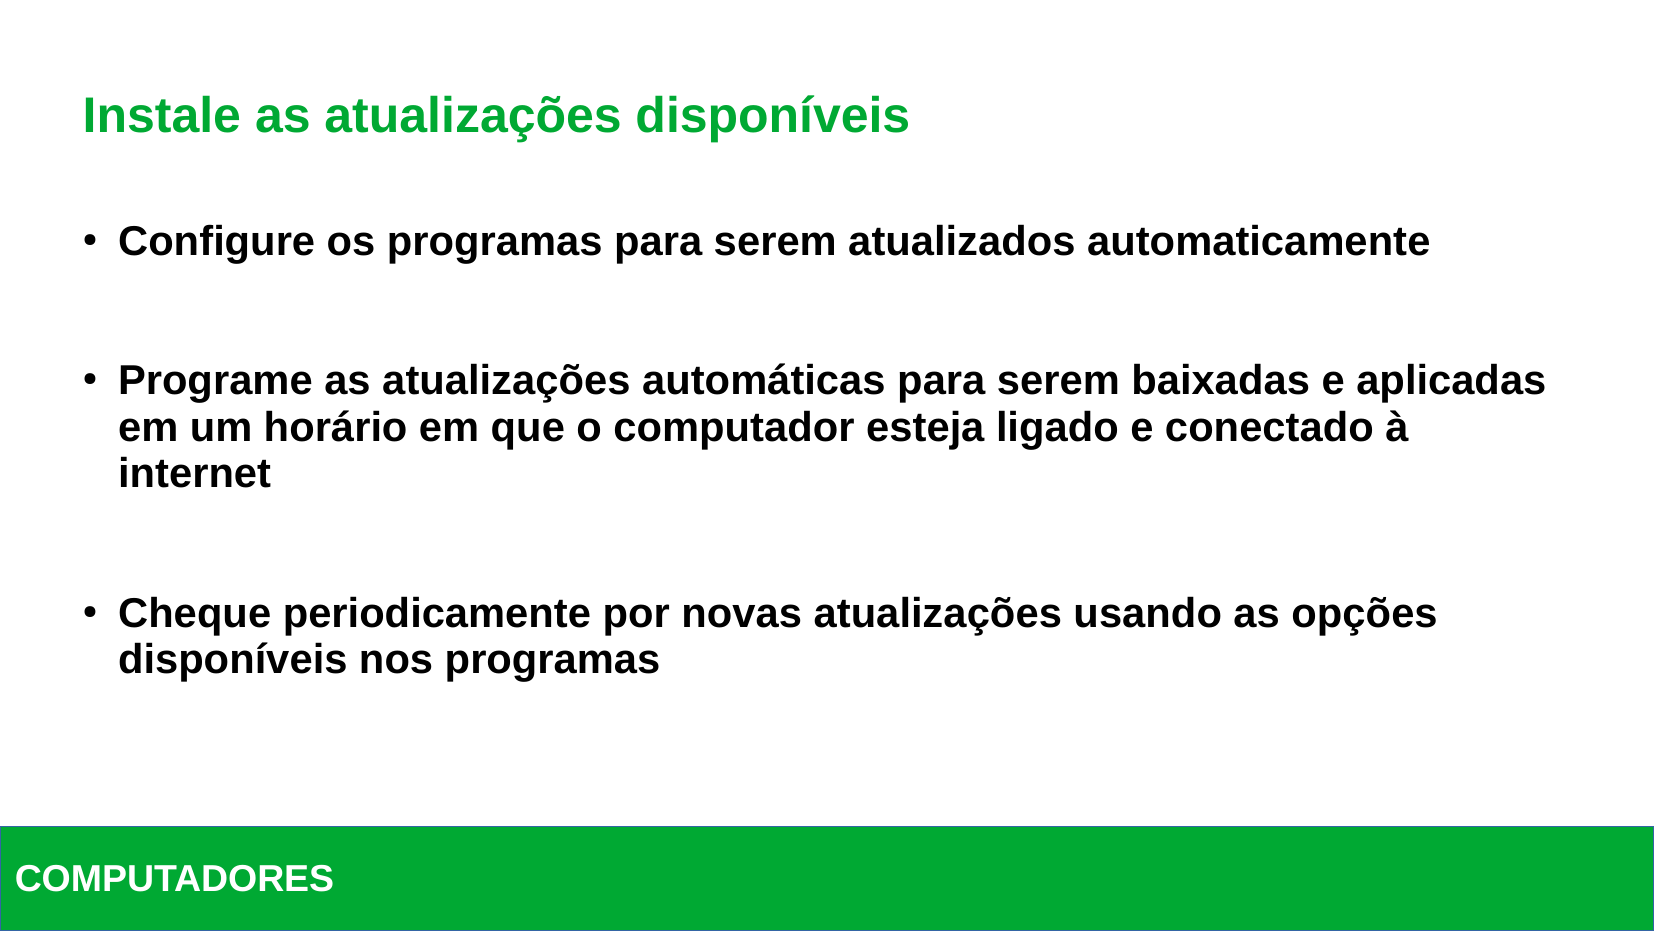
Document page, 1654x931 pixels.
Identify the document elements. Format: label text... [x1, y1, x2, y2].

subtitle Configure os programas para serem atualizados automaticamente Programe as atualizações automáticas para serem baixadas e aplicadas em um horário em que o computador esteja ligado e conectado à internet Cheque periodicamente por novas atualizações usando as opções disponíveis nos programas [82, 217, 1571, 683]
title Instale as atualizações disponíveis [82, 37, 1571, 193]
text_box COMPUTADORES [0, 826, 1654, 931]
